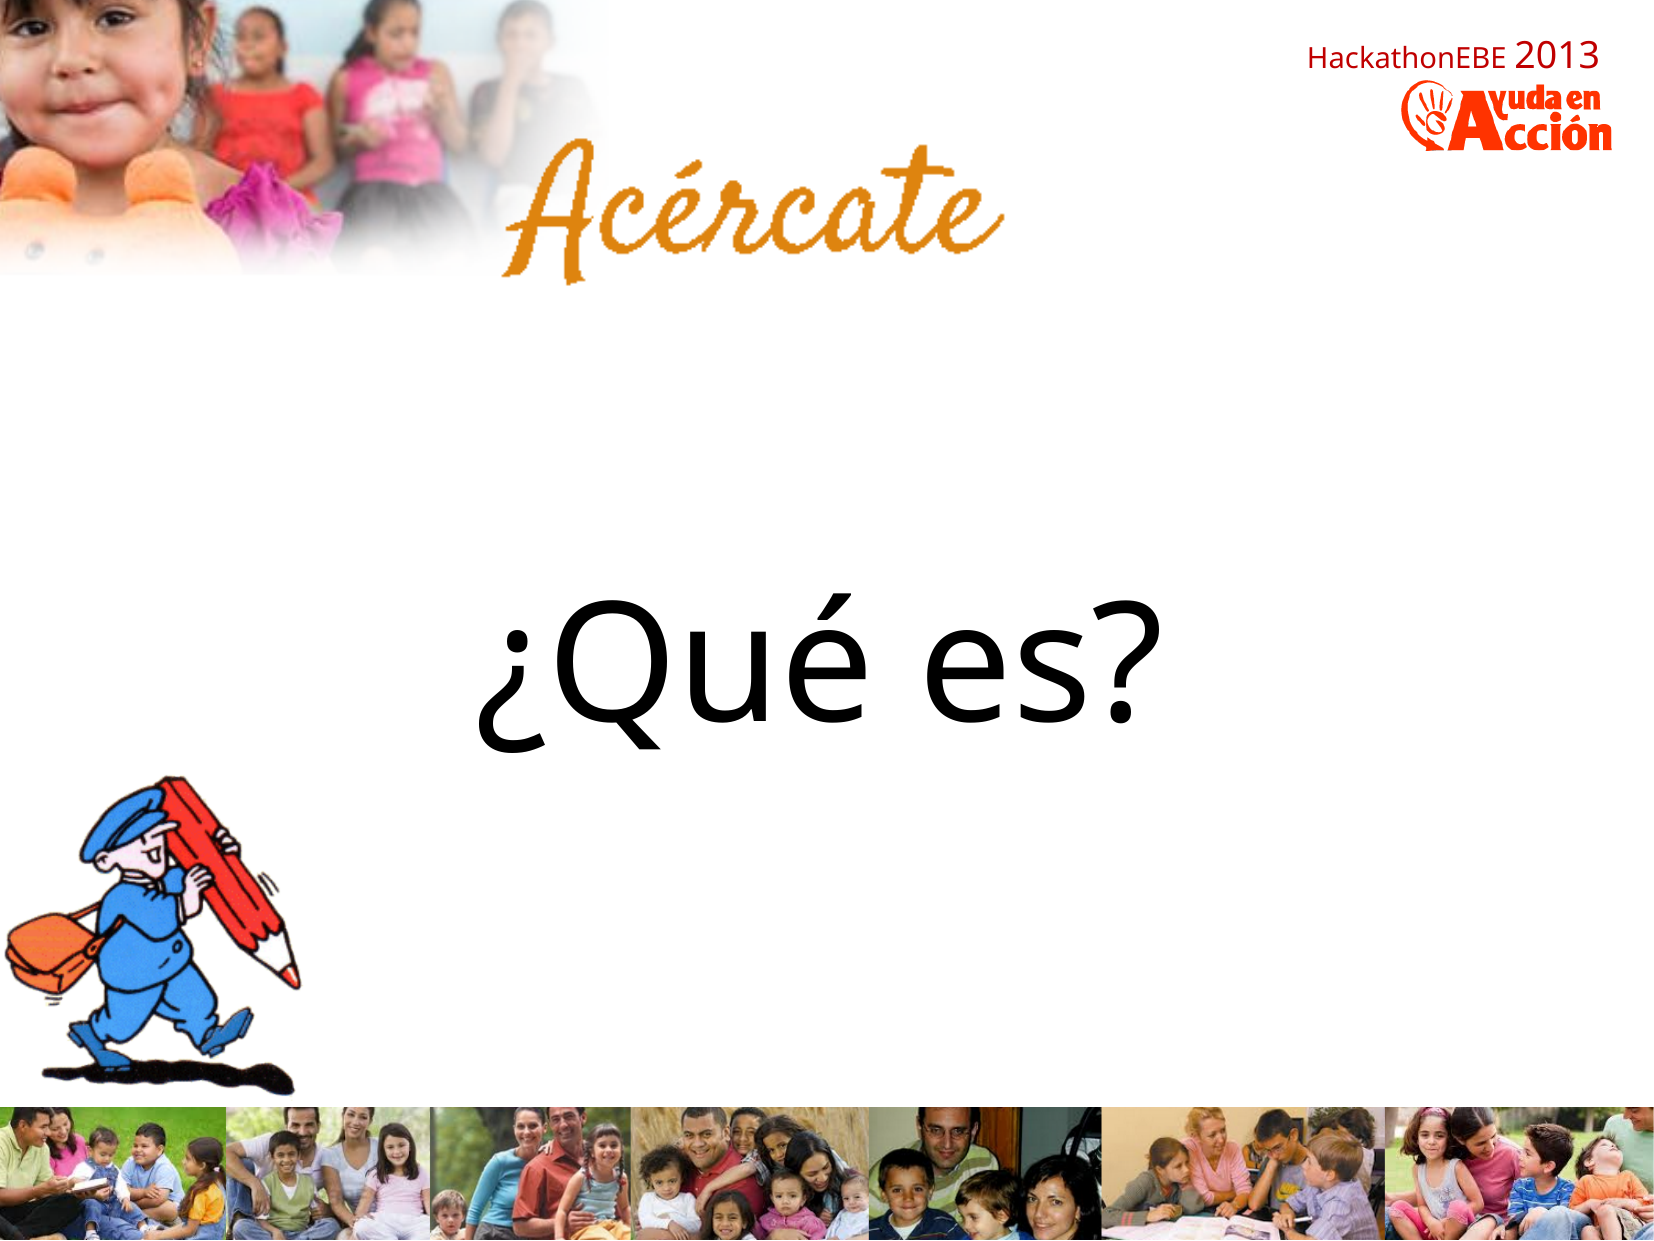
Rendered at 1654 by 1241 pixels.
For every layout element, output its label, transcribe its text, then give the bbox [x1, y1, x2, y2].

text_box ¿Qué es? [92, 295, 1548, 1015]
picture [0, 0, 1612, 313]
picture [0, 772, 307, 1101]
text_box HackathonEBE 2013 [496, 0, 1601, 107]
picture [0, 1107, 1654, 1241]
